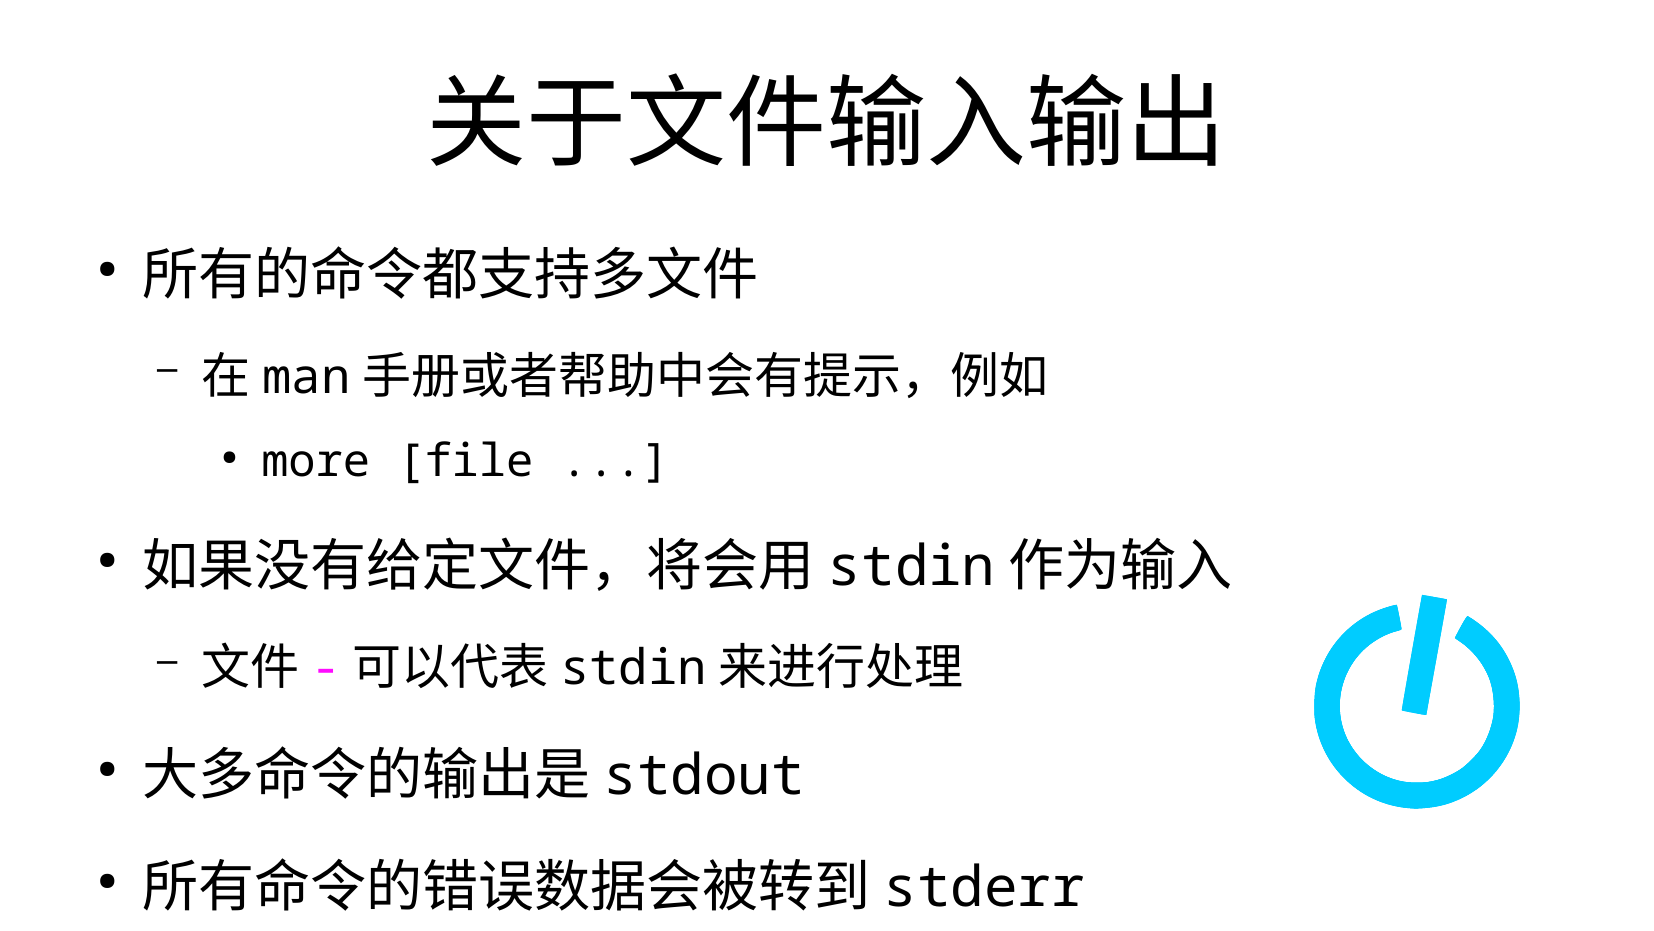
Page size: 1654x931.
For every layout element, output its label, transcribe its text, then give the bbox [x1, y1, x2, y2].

list 所有的命令都支持多文件 在man手册或者帮助中会有提示，例如 more [file ...] 如果没有给定文件，将会用stdin作为输入 文件-可以代表stdin来进行处理 大多命令的输出是stdout 所有命令的错误数据会被转到stderr [82, 217, 1571, 931]
title 关于文件输入输出 [82, 37, 1571, 193]
